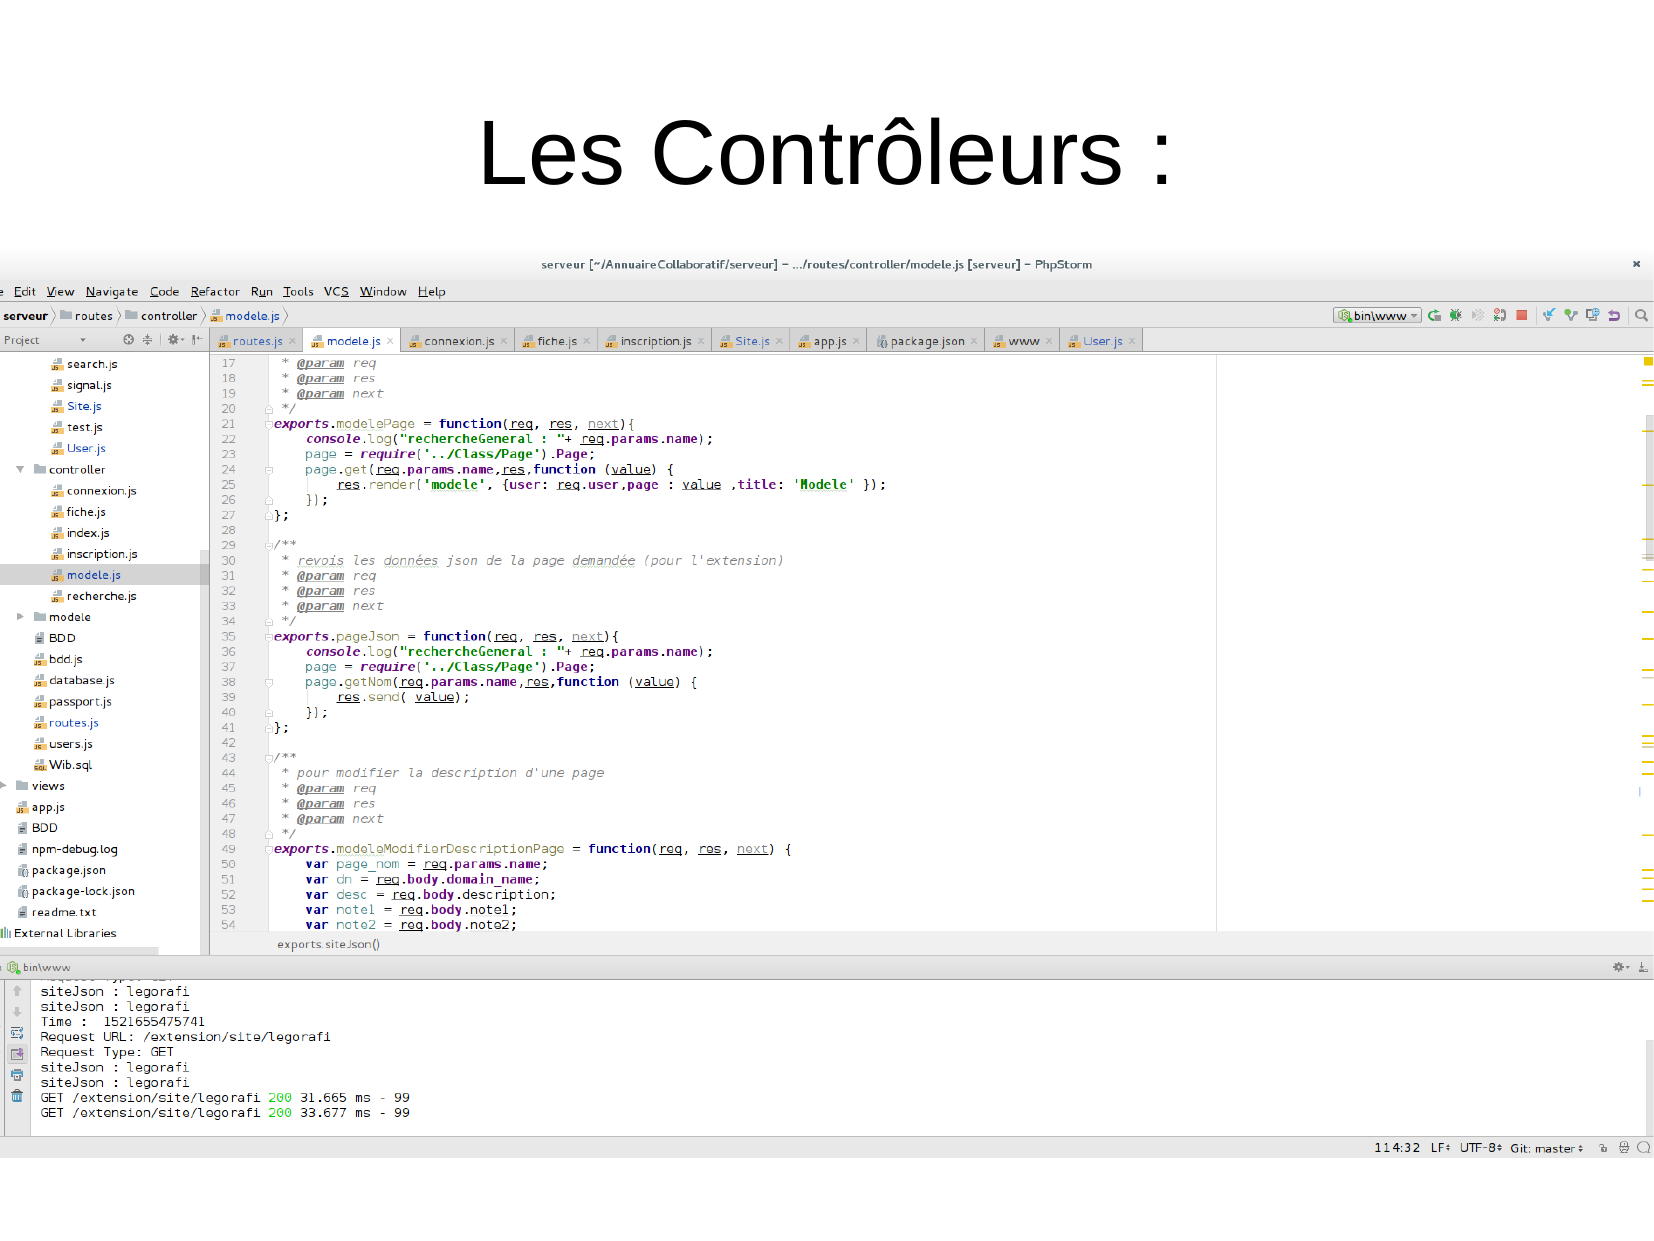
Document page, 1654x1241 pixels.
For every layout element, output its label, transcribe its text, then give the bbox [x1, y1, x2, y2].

picture [0, 248, 1654, 1158]
title Les Contrôleurs : [82, 49, 1571, 248]
